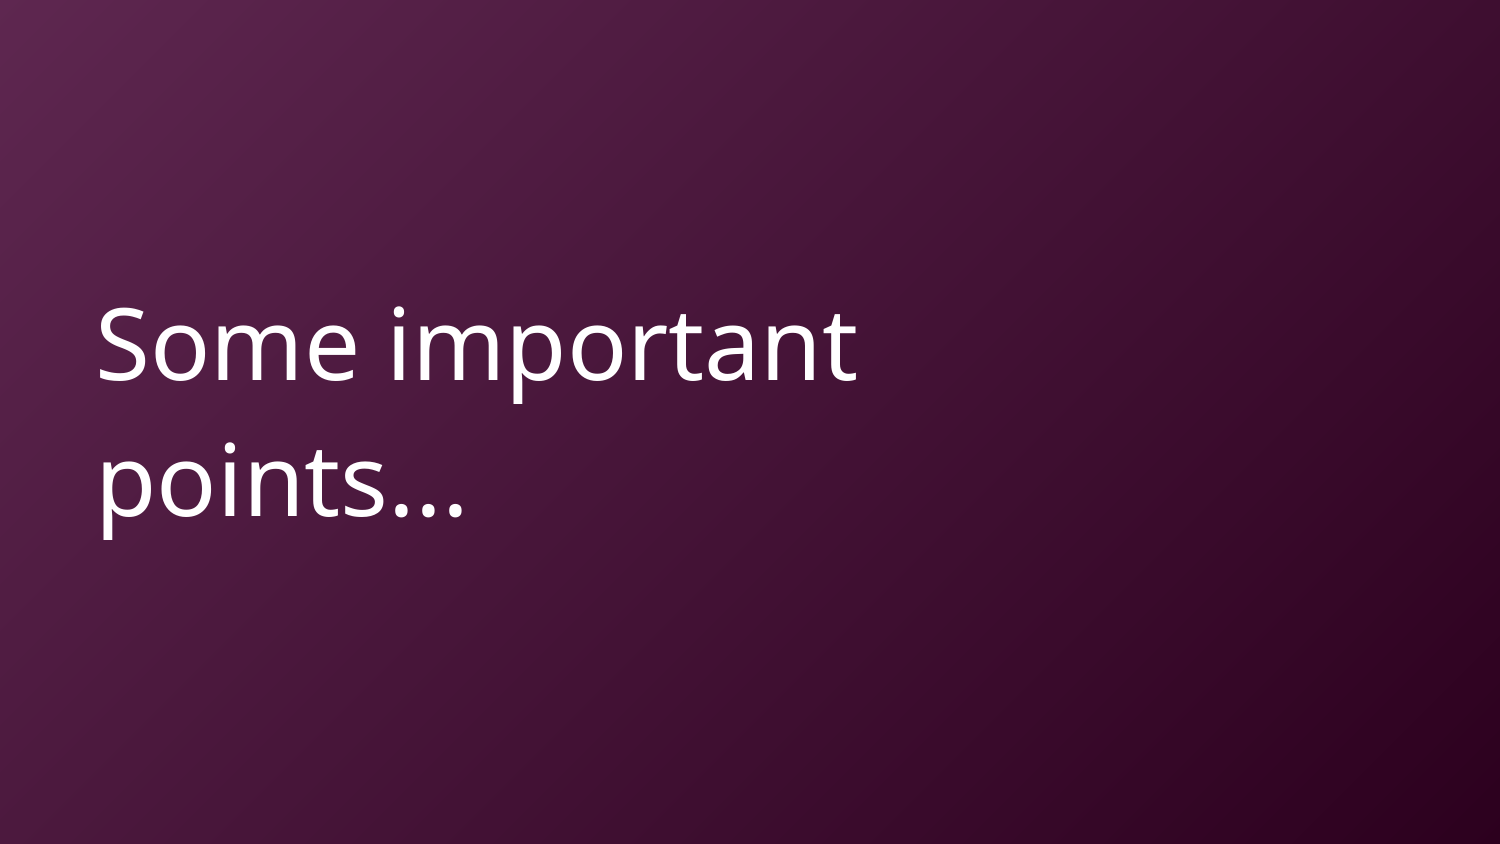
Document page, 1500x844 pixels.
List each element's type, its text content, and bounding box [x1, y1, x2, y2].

title Some important points... [80, 73, 1125, 745]
